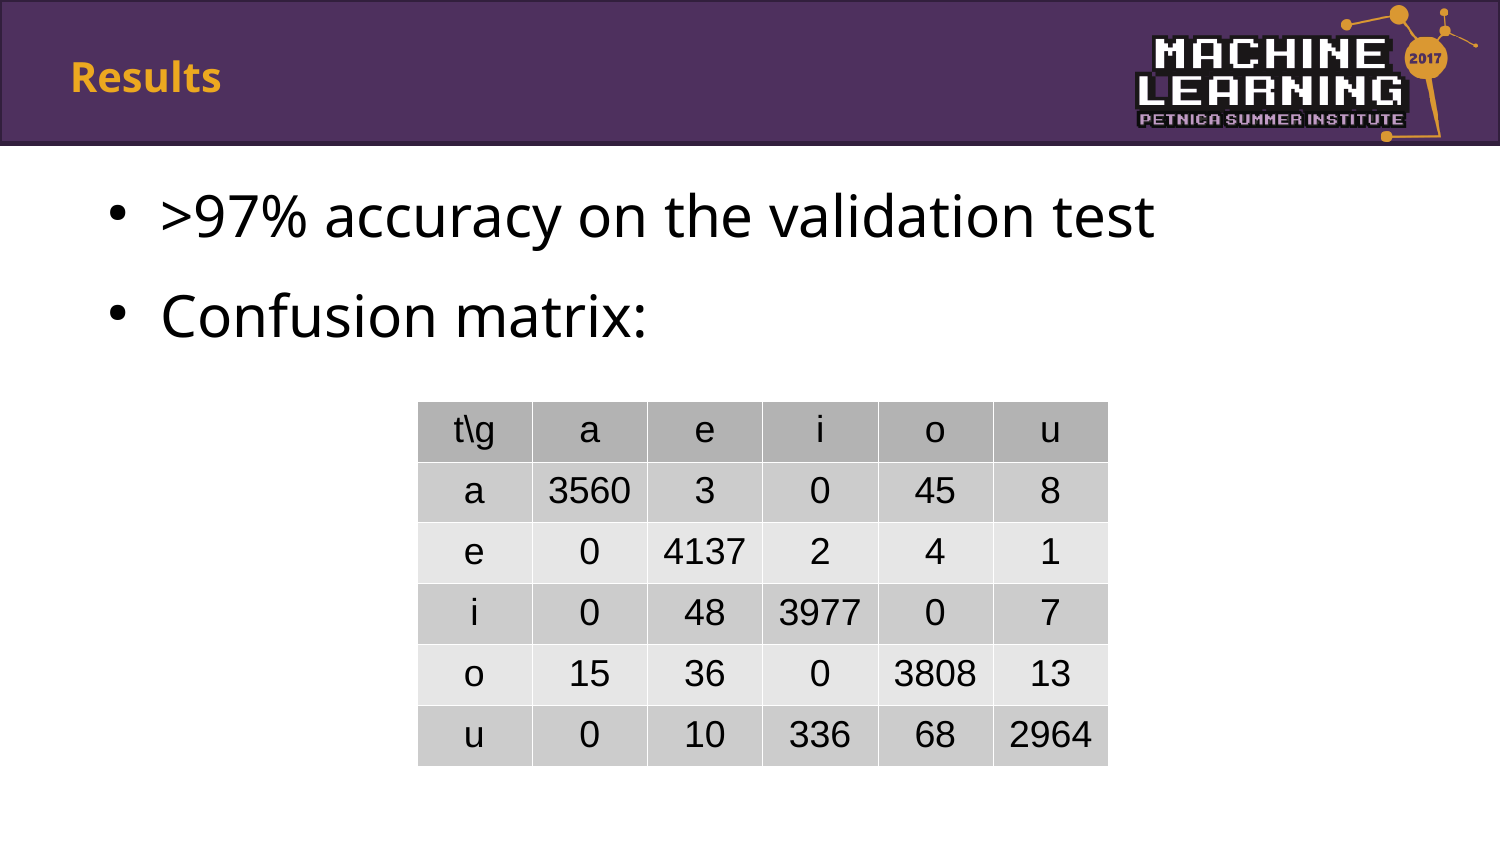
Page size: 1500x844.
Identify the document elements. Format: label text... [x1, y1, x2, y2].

table_cell 1 [994, 523, 1108, 583]
table_cell 0 [879, 584, 993, 644]
table_header e [648, 402, 762, 462]
table_cell 2964 [994, 706, 1108, 766]
table_cell 15 [533, 645, 647, 705]
table_cell 36 [648, 645, 762, 705]
table_cell e [418, 523, 532, 583]
table_cell u [418, 706, 532, 766]
table_cell 3977 [763, 584, 878, 644]
table_cell 2 [763, 523, 878, 583]
table_header u [994, 402, 1108, 462]
table_header i [763, 402, 878, 462]
table_cell 4 [879, 523, 993, 583]
table_header a [533, 402, 647, 462]
table_cell 45 [879, 463, 993, 522]
table_cell 4137 [648, 523, 762, 583]
table_cell 13 [994, 645, 1108, 705]
table_cell 0 [533, 523, 647, 583]
table_header t\g [418, 402, 532, 462]
text_box Results [54, 43, 1000, 109]
table_cell 336 [763, 706, 878, 766]
table_cell 7 [994, 584, 1108, 644]
table_cell a [418, 463, 532, 522]
table_cell 0 [763, 463, 878, 522]
table_cell i [418, 584, 532, 644]
table_cell 3808 [879, 645, 993, 705]
table_cell 0 [533, 584, 647, 644]
table_cell 3 [648, 463, 762, 522]
table_cell o [418, 645, 532, 705]
table_header o [879, 402, 993, 462]
table_cell 68 [879, 706, 993, 766]
table_cell 8 [994, 463, 1108, 522]
table_cell 0 [763, 645, 878, 705]
table_cell 48 [648, 584, 762, 644]
table_cell 0 [533, 706, 647, 766]
picture [1125, 5, 1488, 142]
table_cell 3560 [533, 463, 647, 522]
list >97% accuracy on the validation test Confusion matrix: [75, 171, 1425, 800]
table_cell 10 [648, 706, 762, 766]
